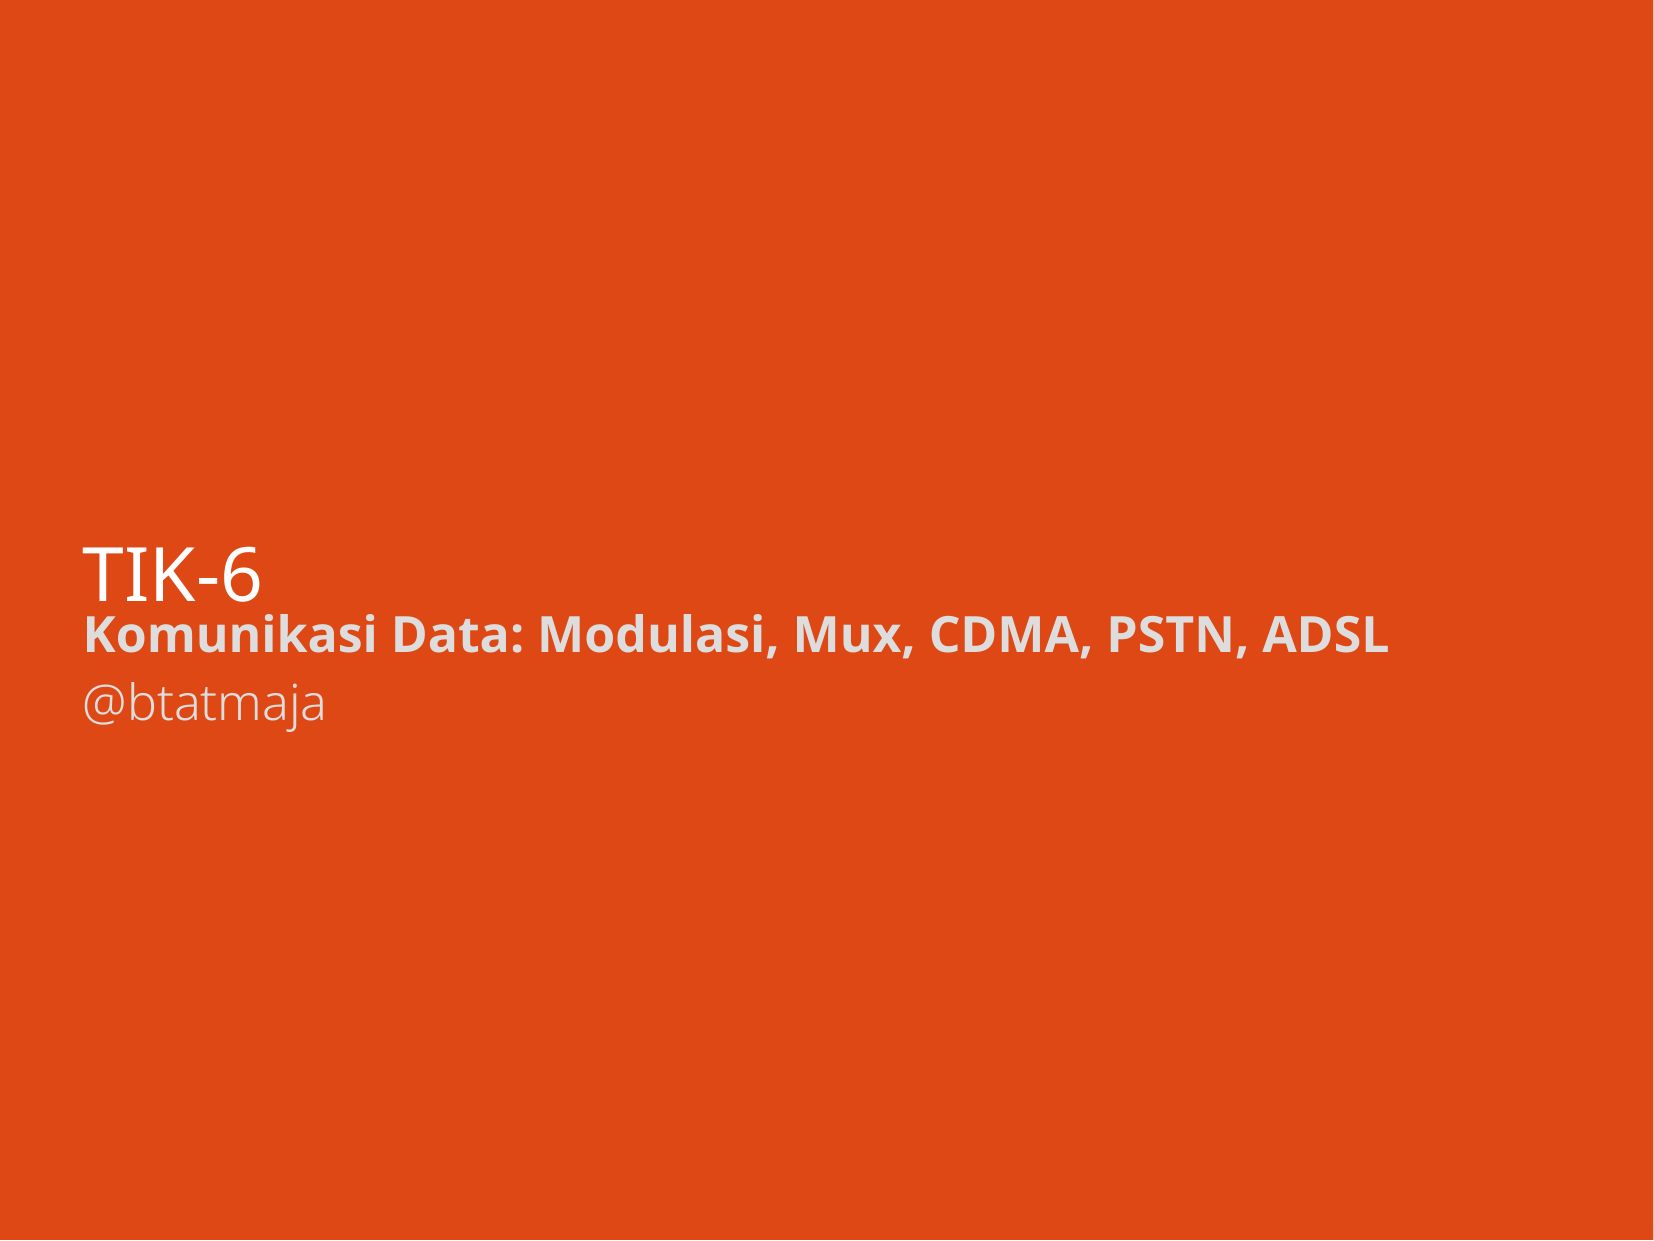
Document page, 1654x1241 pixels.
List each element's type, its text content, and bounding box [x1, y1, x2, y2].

title TIK-6 [82, 519, 1571, 611]
subtitle Komunikasi Data: Modulasi, Mux, CDMA, PSTN, ADSL @btatmaja [82, 611, 1571, 724]
